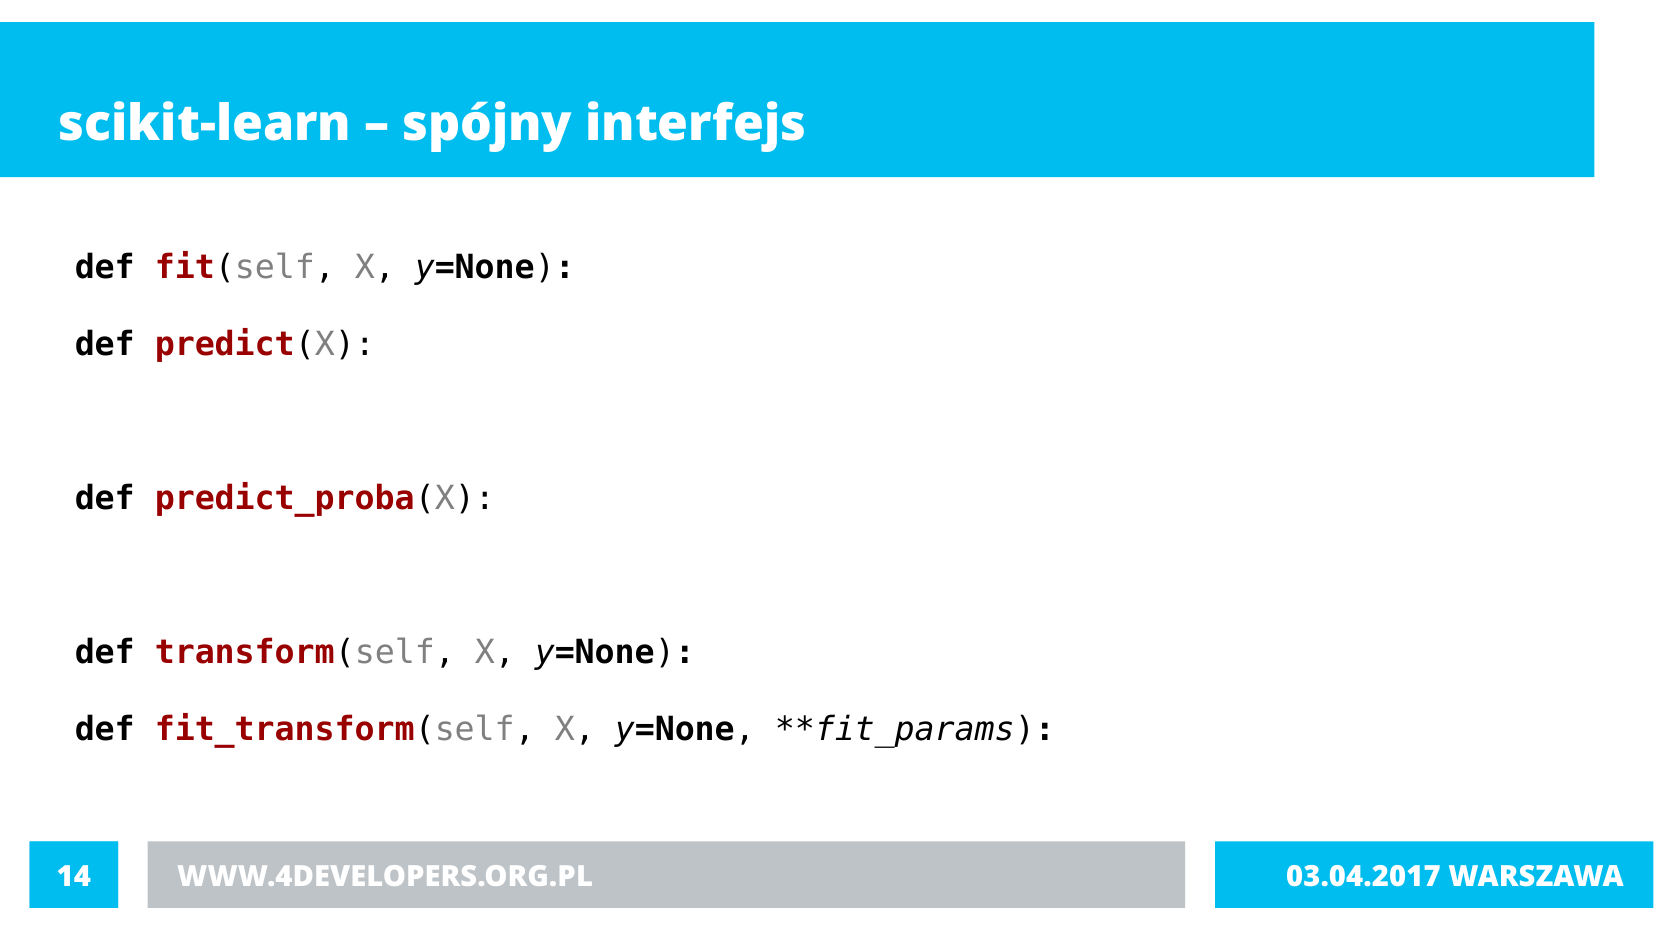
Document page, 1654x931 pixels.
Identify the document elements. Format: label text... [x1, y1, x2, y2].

title scikit-learn – spójny interfejs [59, 44, 1595, 156]
text_box def fit(self, X, y=None): def predict(X): def predict_proba(X): def transform(self, X, y=None): def fit_transform(self, X, y=None, **fit_params): [60, 240, 1081, 781]
